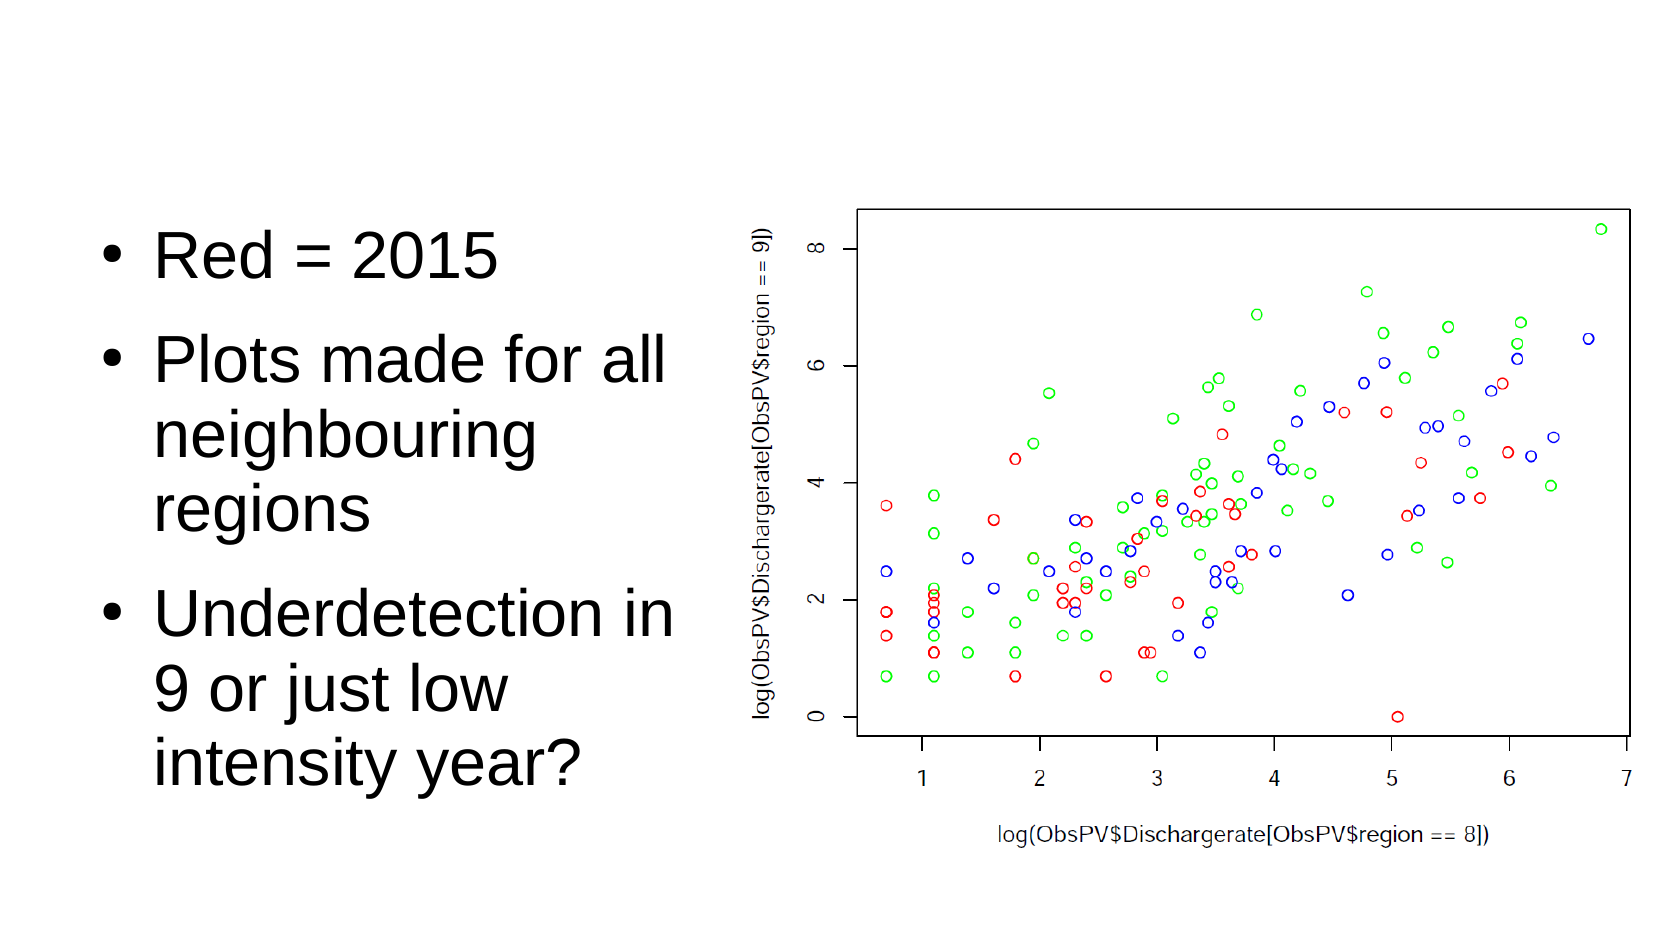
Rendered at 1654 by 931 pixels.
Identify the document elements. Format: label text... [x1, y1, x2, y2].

list Red = 2015 Plots made for all neighbouring regions Underdetection in 9 or just low intensity year? [82, 217, 721, 856]
picture [750, 192, 1636, 853]
